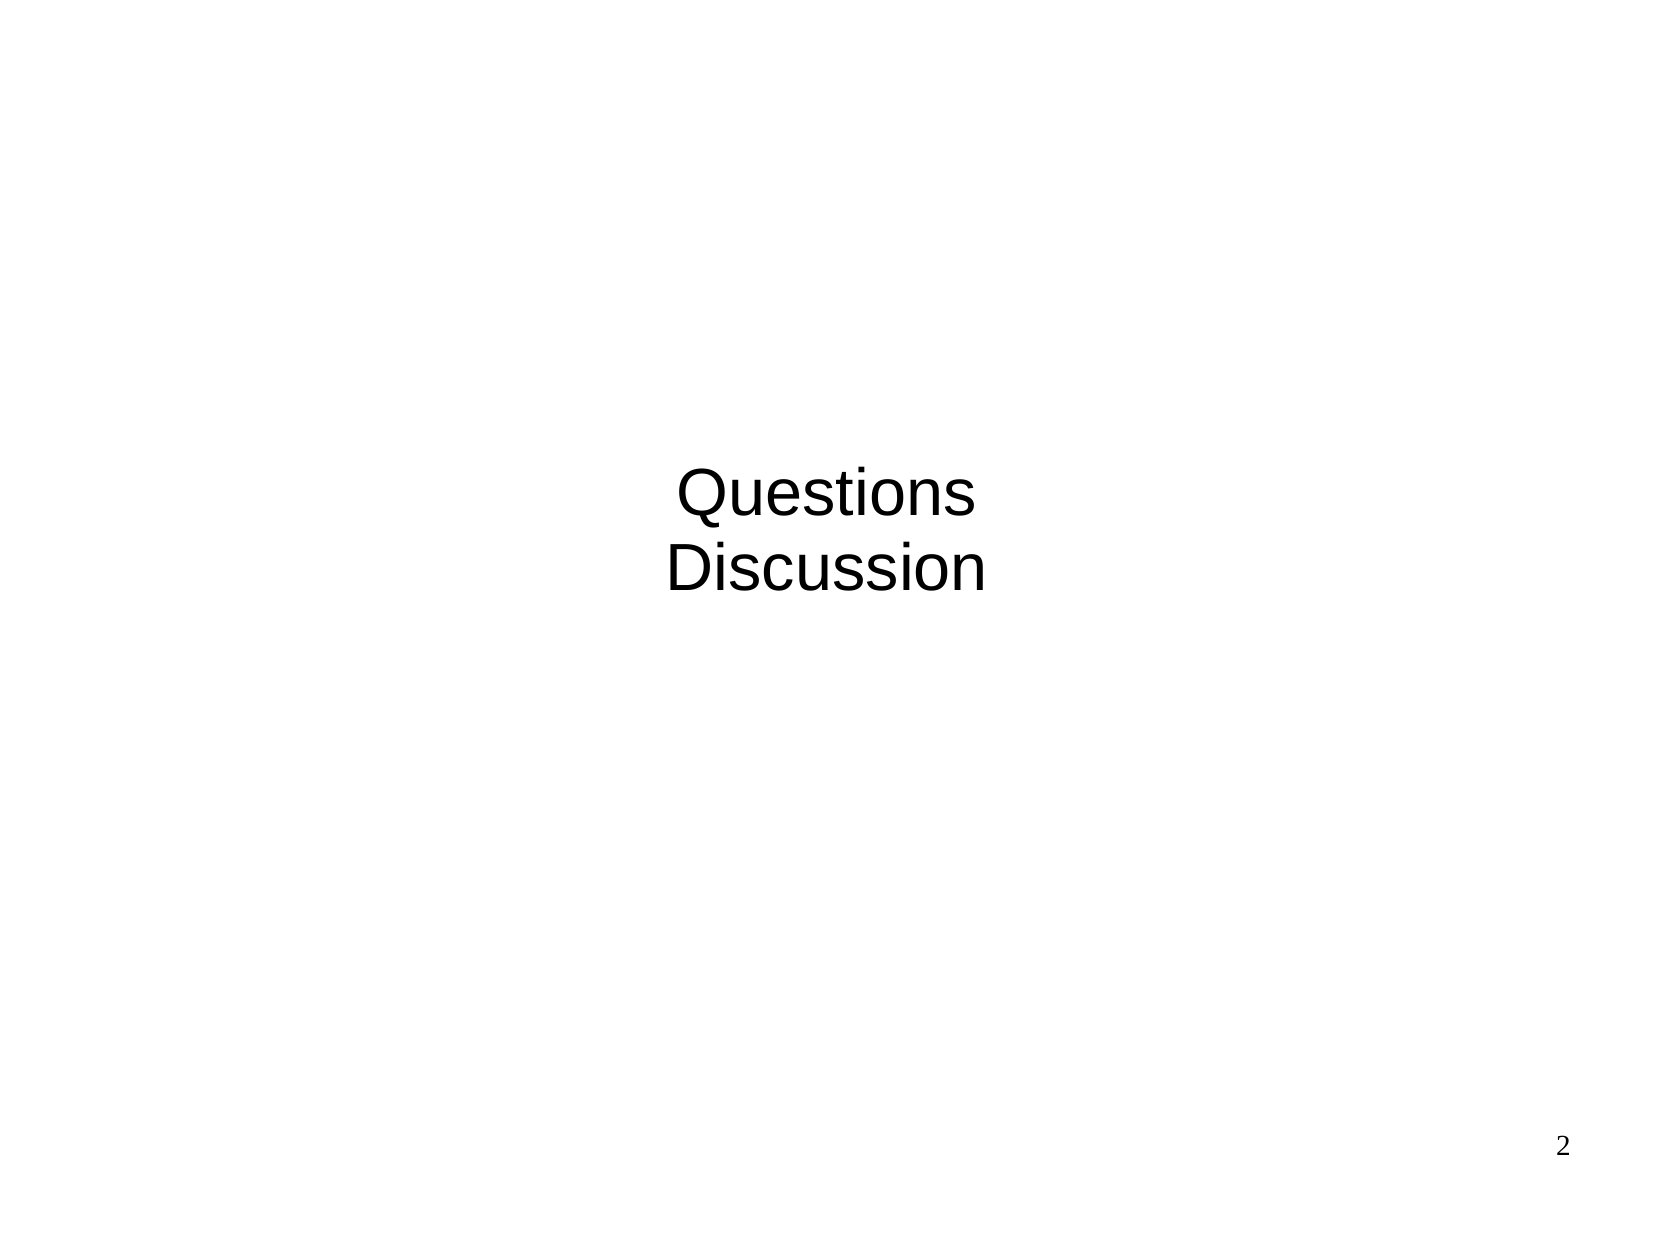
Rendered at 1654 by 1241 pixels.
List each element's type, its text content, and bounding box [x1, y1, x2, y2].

text_box Questions Discussion [82, 49, 1571, 1010]
